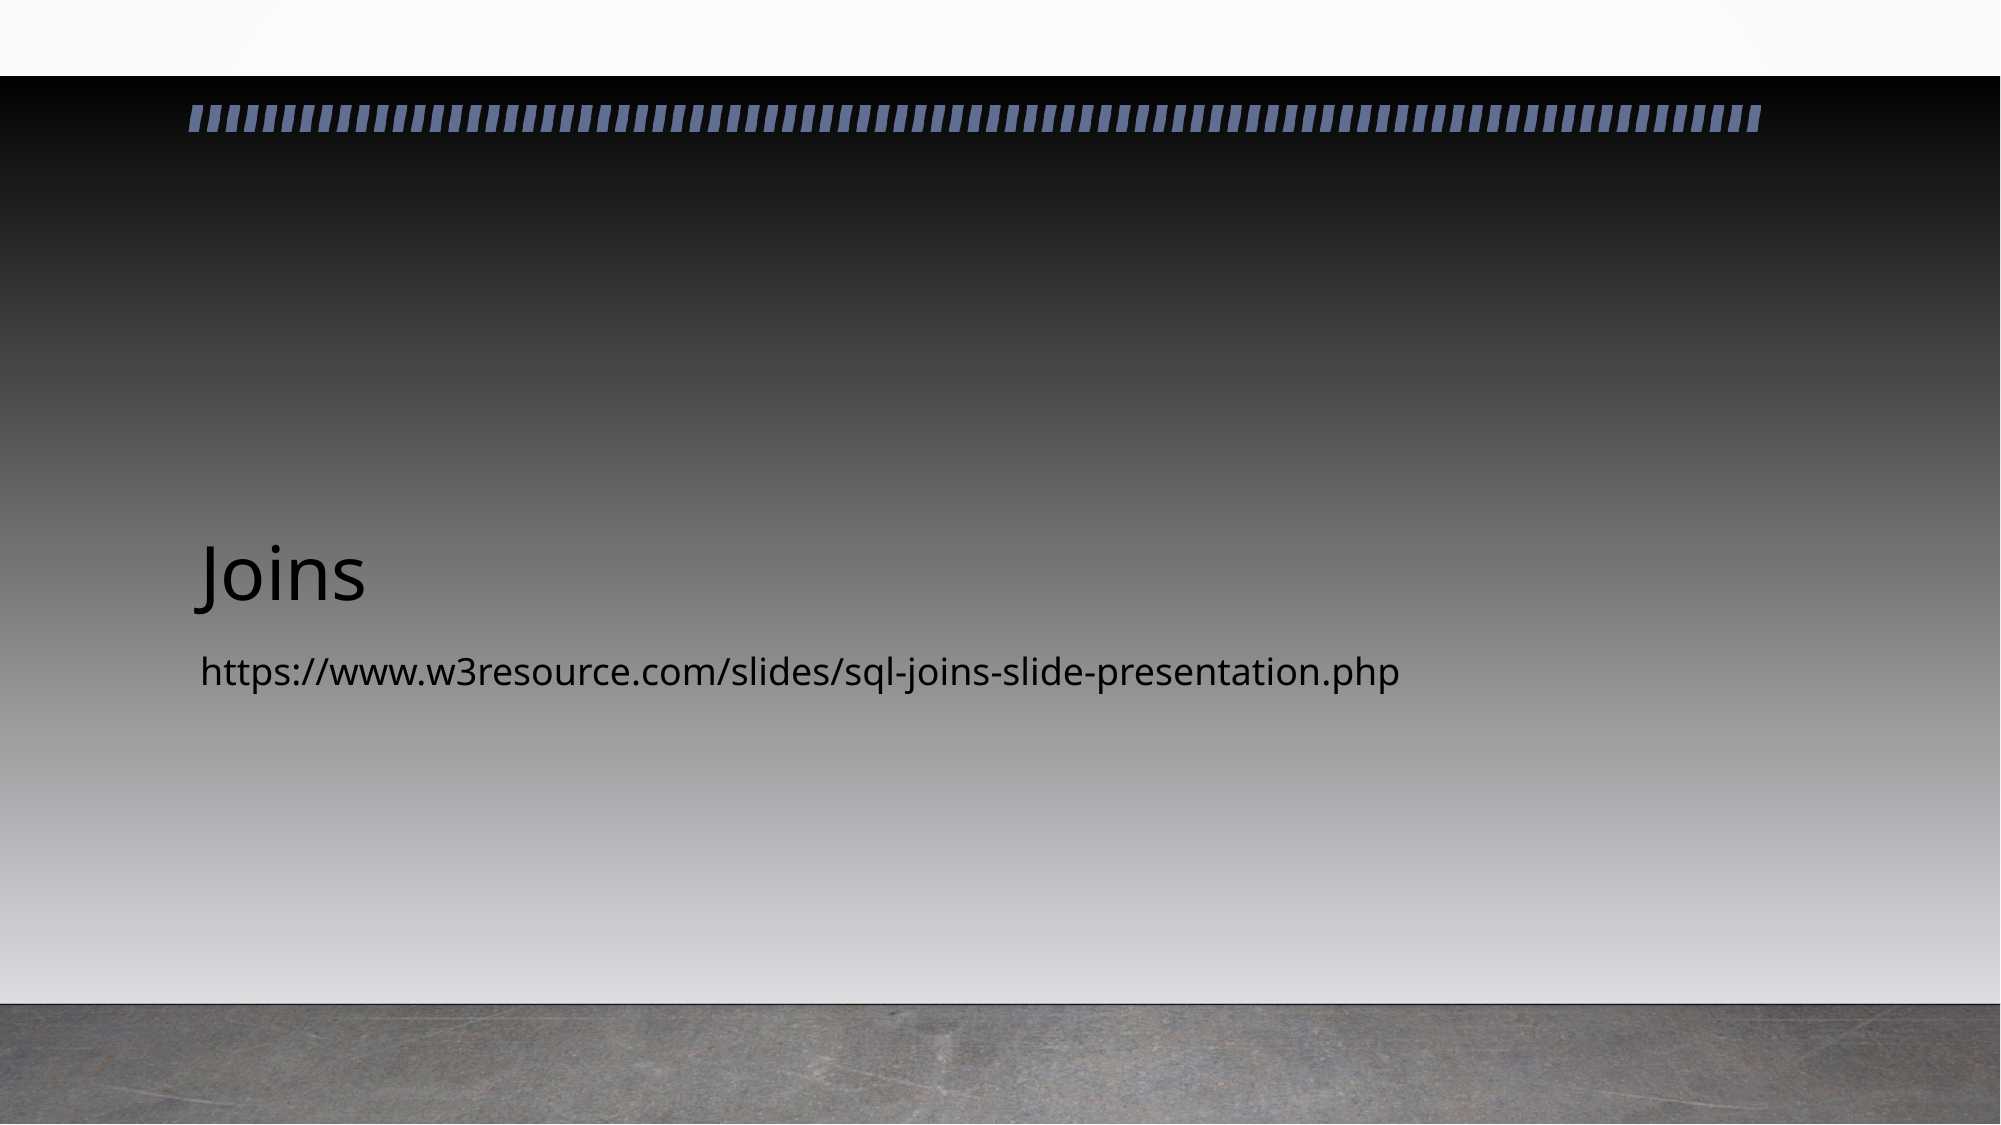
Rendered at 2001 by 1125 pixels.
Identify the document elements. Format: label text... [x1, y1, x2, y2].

title Joins [185, 288, 1600, 624]
list https://www.w3resource.com/slides/sql-joins-slide-presentation.php [185, 624, 1600, 791]
